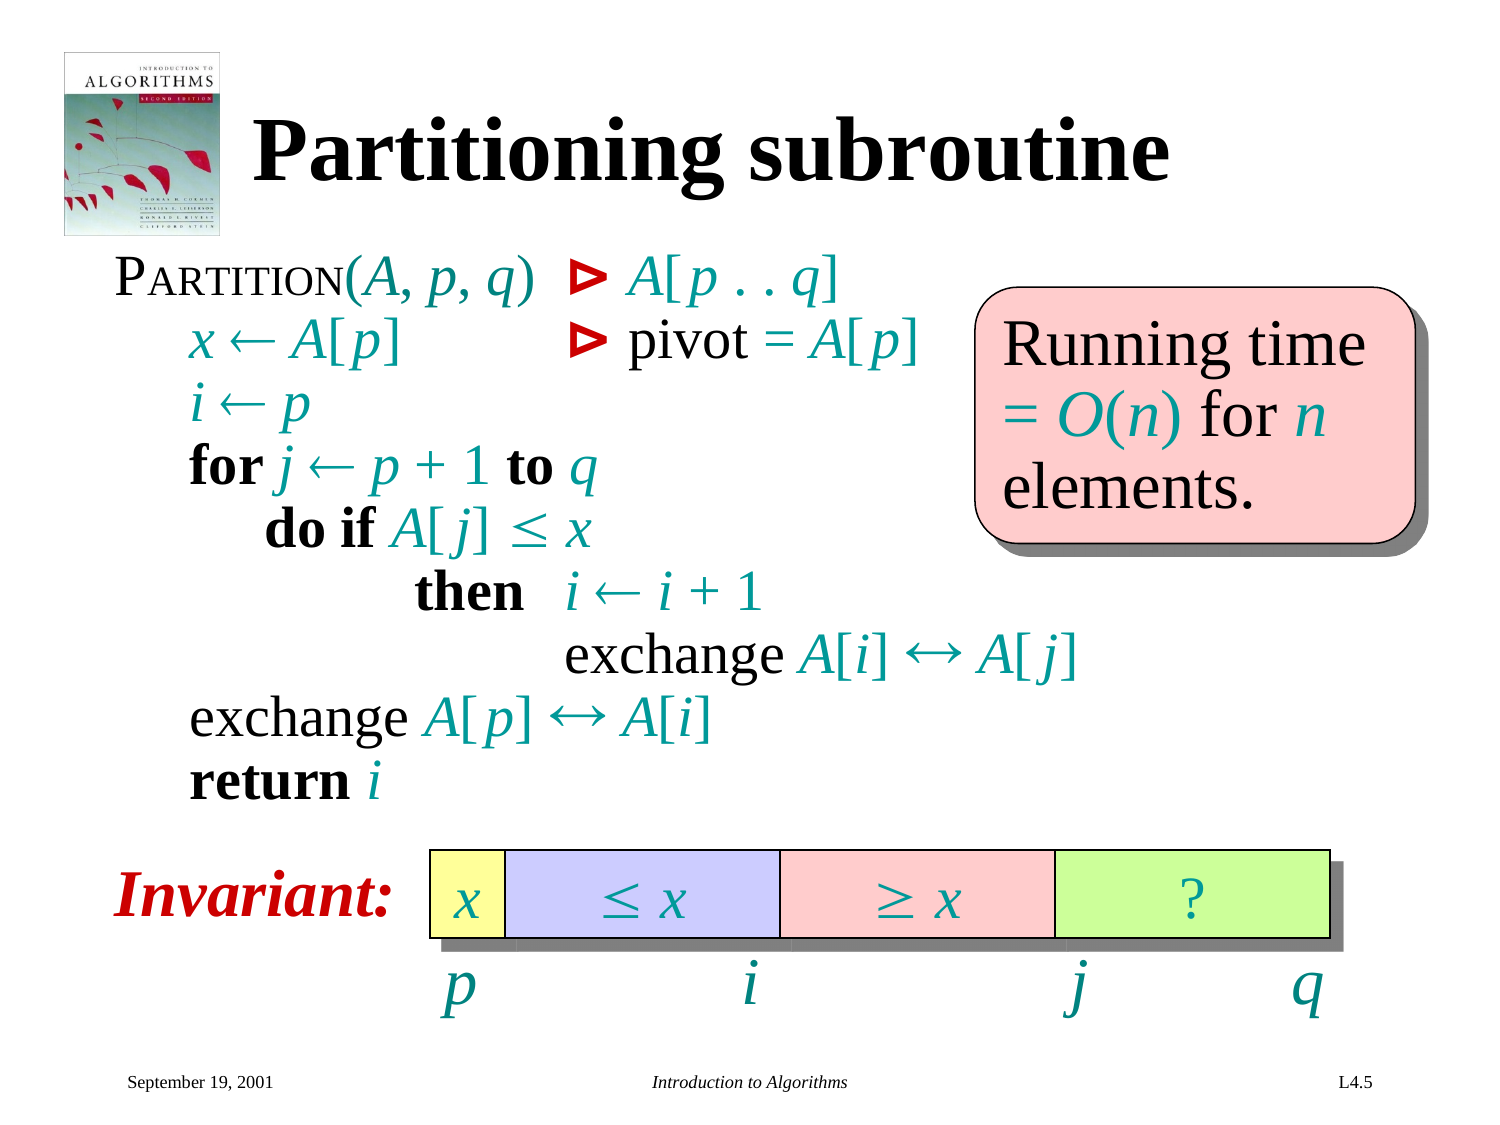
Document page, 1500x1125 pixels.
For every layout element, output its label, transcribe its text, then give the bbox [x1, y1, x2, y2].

text_box PARTITION(A, p, q) ⊳ A[ p . . q] x  A[ p] ⊳ pivot = A[ p] i  p for j  p + 1 to q do if A[ j]  x then i  i + 1 exchange A[i]  A[ j] exchange A[ p]  A[i] return i [99, 237, 1102, 820]
text_box Running time = O(n) for n elements. [1102, 287, 1416, 544]
text_box i [726, 929, 775, 1026]
picture [64, 52, 220, 236]
text_box q [1276, 929, 1340, 1026]
text_box Invariant: [99, 842, 412, 938]
text_box L4.<number> [1074, 1062, 1388, 1101]
text_box j [1055, 929, 1104, 1026]
title Partitioning subroutine [237, 49, 1475, 238]
text_box  x [780, 849, 1055, 938]
text_box Introduction to Algorithms [512, 1062, 988, 1101]
text_box ? [1055, 849, 1331, 938]
text_box x [430, 849, 505, 938]
text_box  x [505, 849, 780, 938]
text_box September 19, 2001 [112, 1062, 426, 1101]
text_box p [429, 929, 493, 1026]
